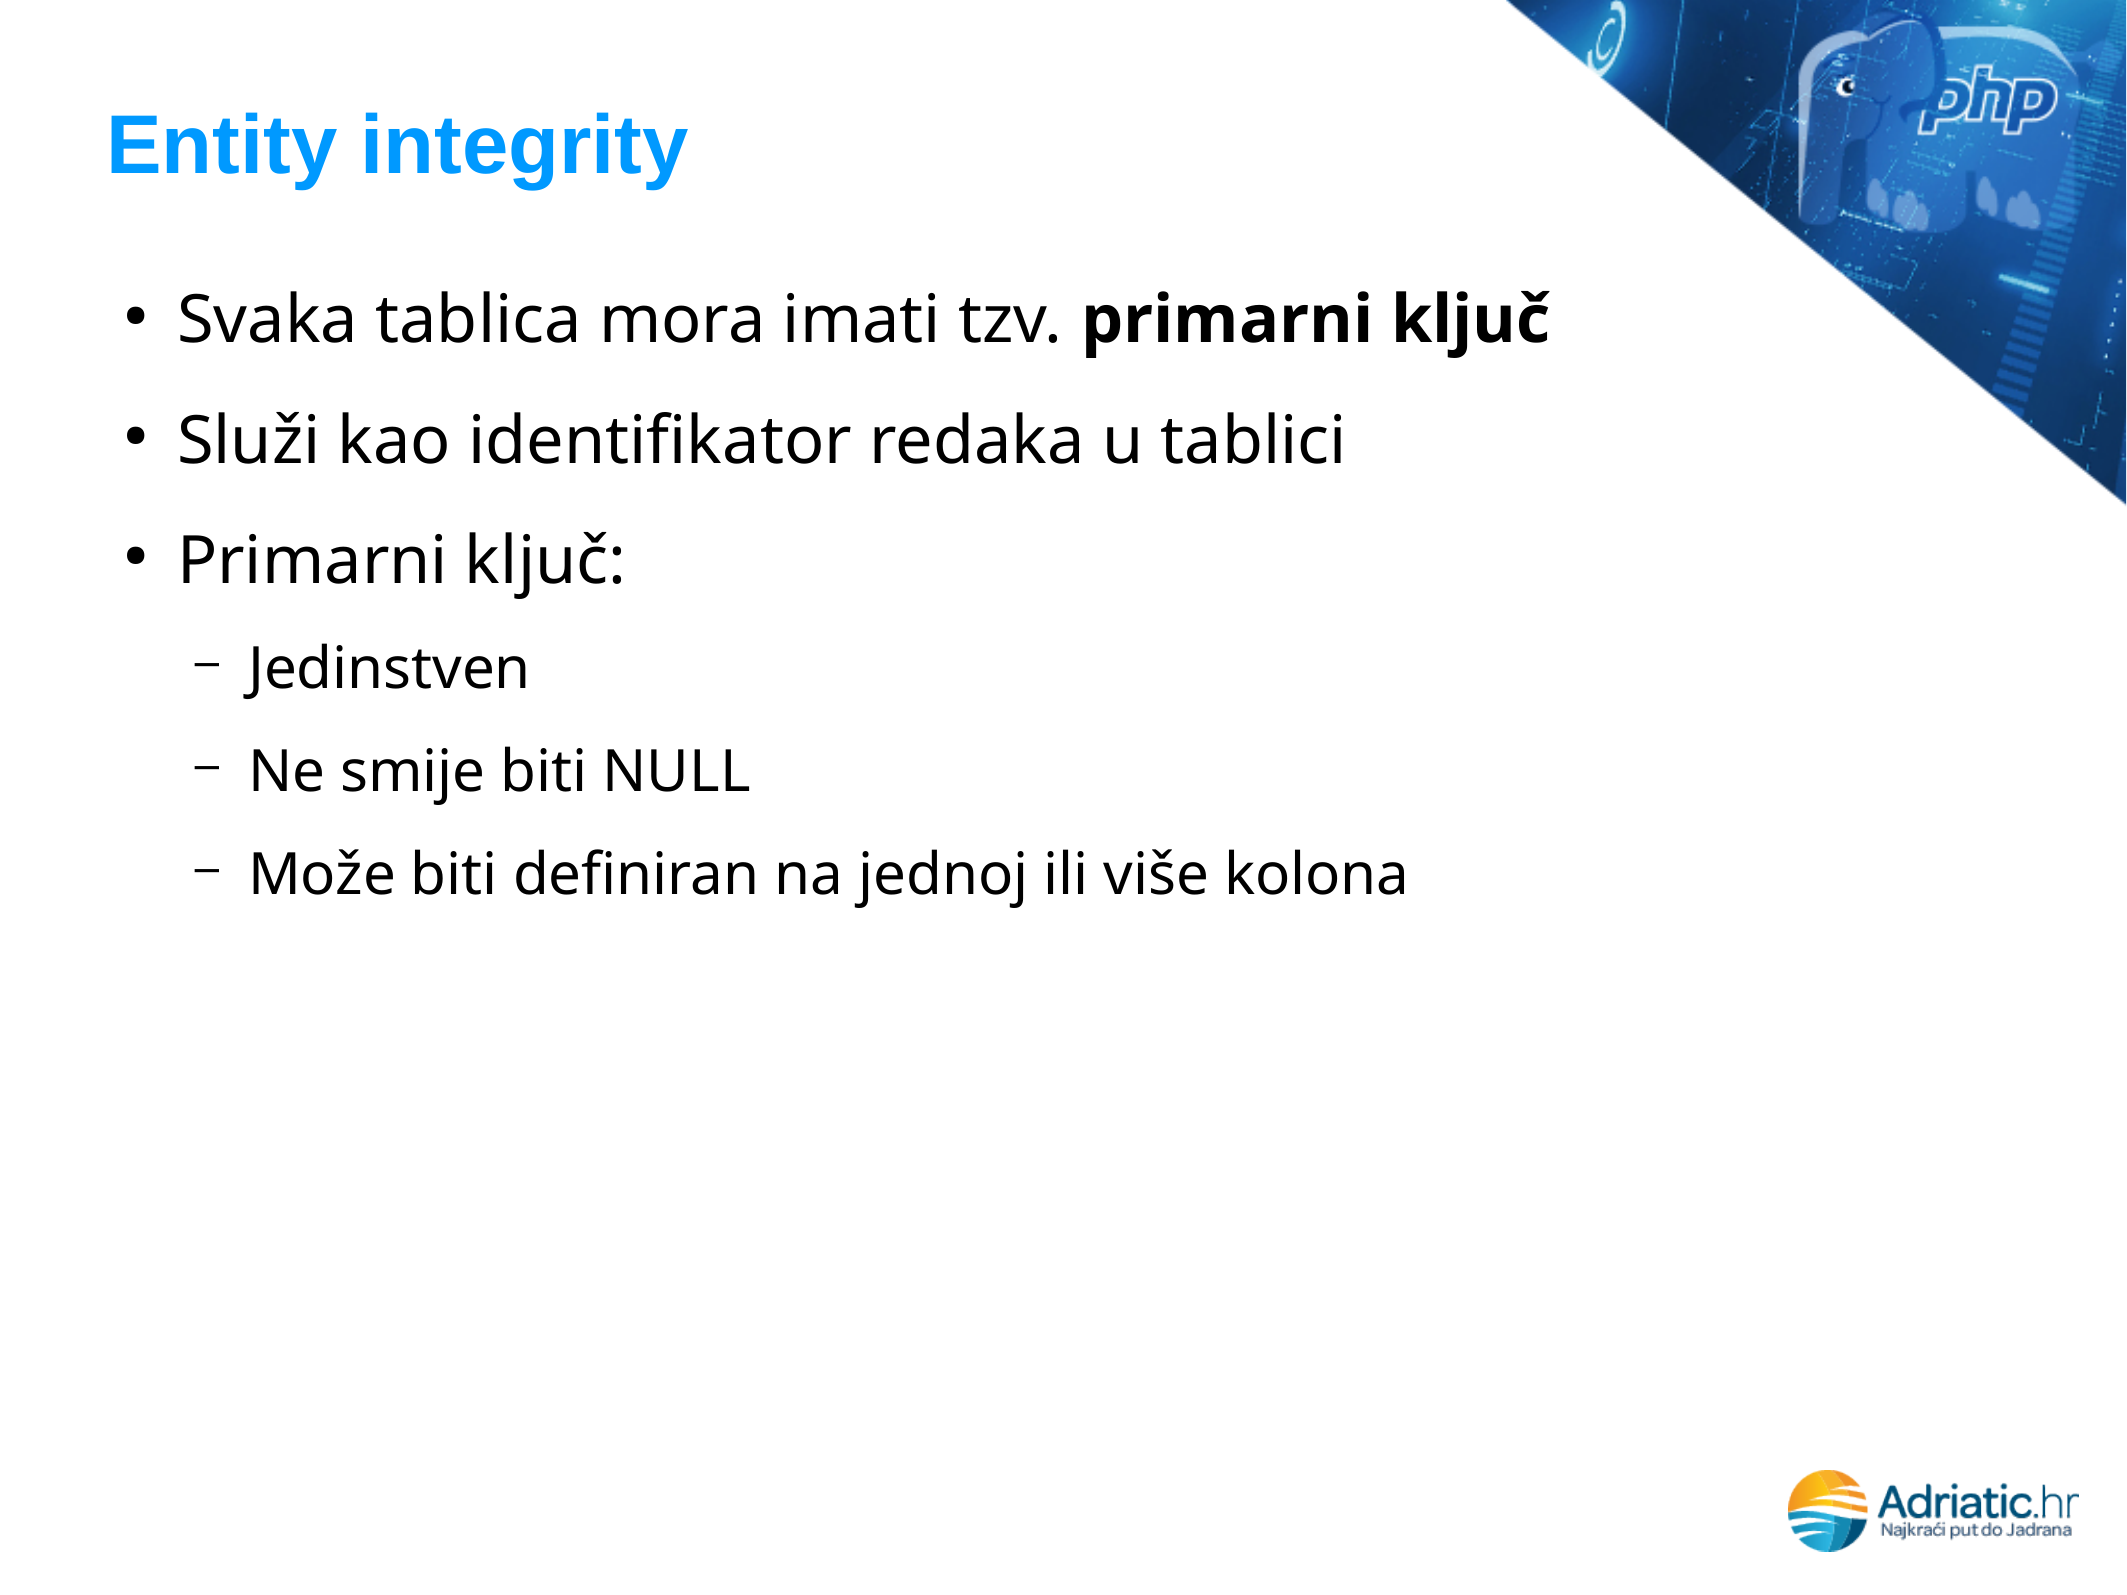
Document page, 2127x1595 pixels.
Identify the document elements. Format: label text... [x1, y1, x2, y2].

list Svaka tablica mora imati tzv. primarni ključ Služi kao identifikator redaka u tablici Primarni ključ: Jedinstven Ne smije biti NULL Može biti definiran na jednoj ili više kolona [106, 271, 2020, 1453]
picture [1788, 1470, 2079, 1552]
picture [1505, 0, 2127, 625]
title Entity integrity [106, 70, 1630, 219]
